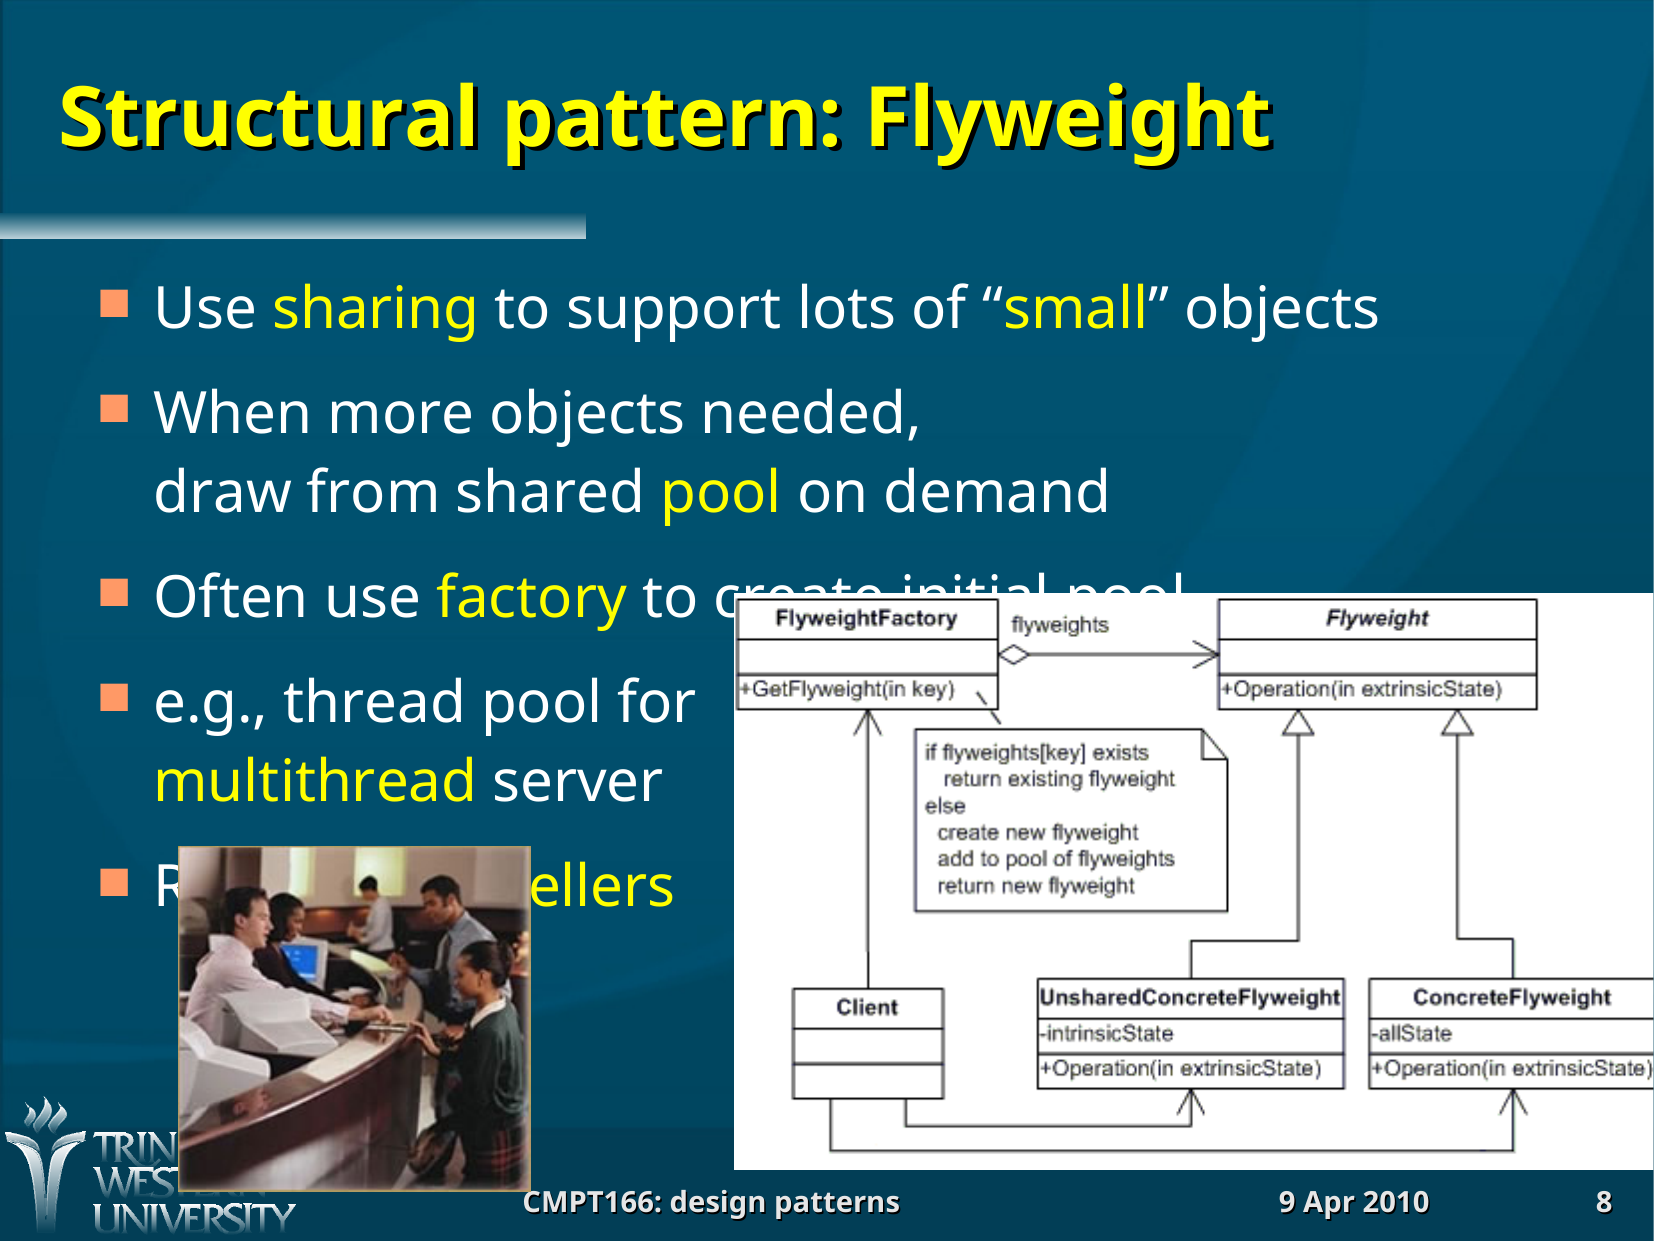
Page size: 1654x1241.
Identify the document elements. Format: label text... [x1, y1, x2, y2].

picture [177, 847, 532, 1192]
picture [38, 1227, 54, 1232]
picture [734, 593, 1654, 1169]
list Use sharing to support lots of “small” objects When more objects needed, draw from shared pool on demand Often use factory to create initial pool e.g., thread pool for multithread server Row of bank tellers [82, 266, 1571, 844]
title Structural pattern: Flyweight [59, 27, 1548, 201]
